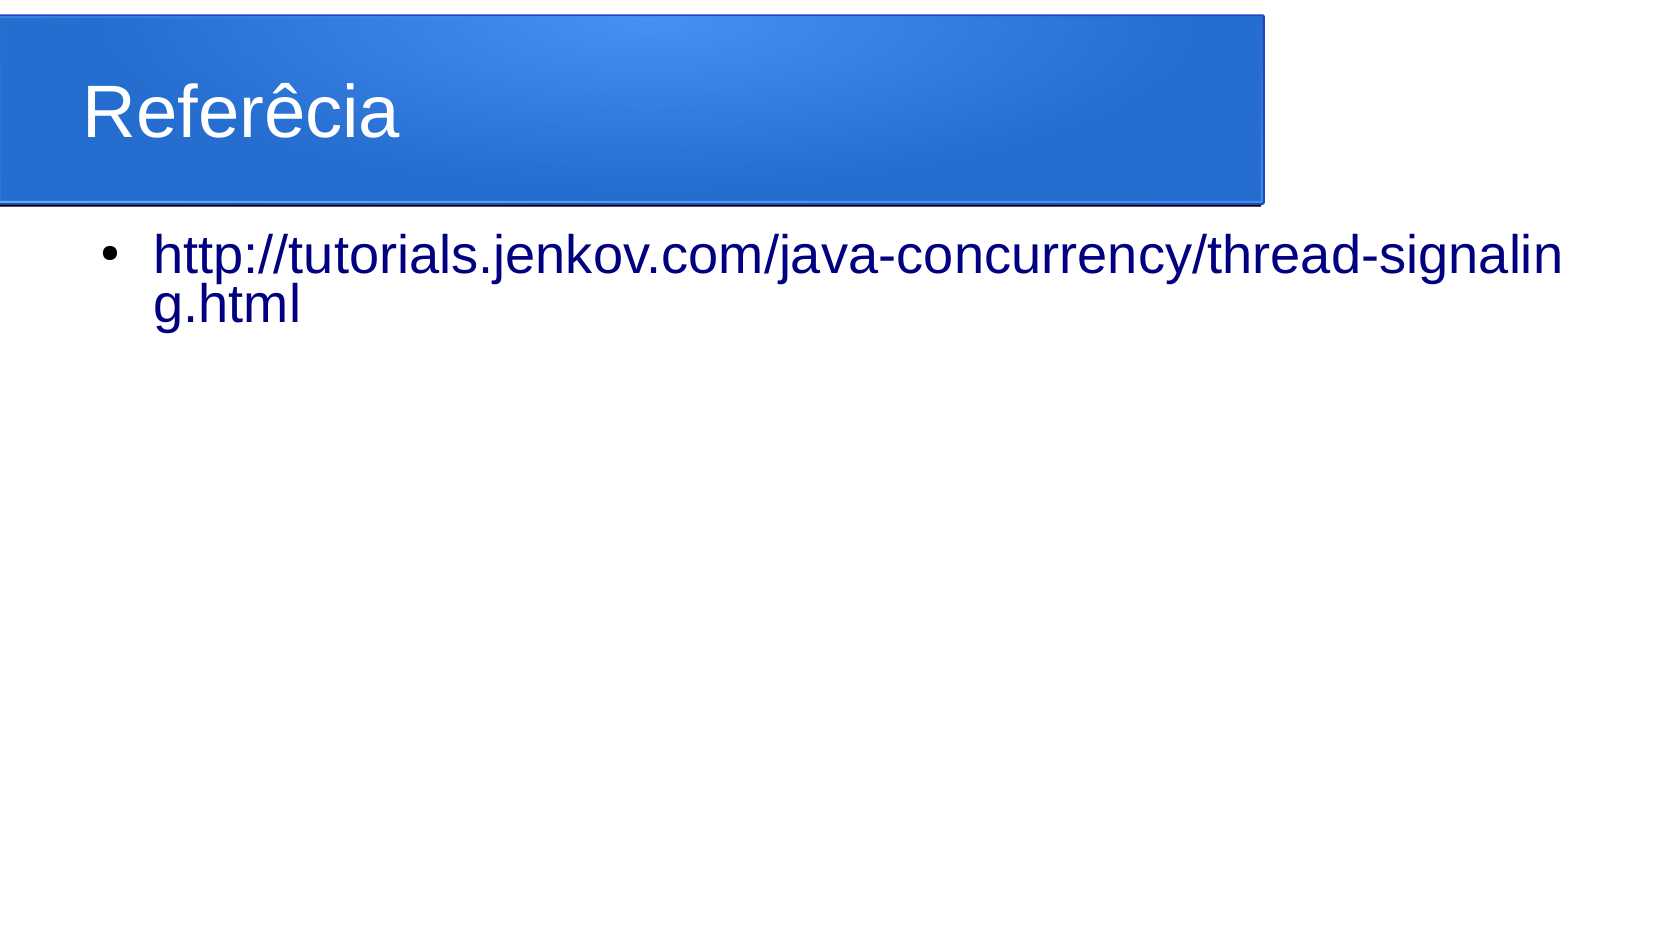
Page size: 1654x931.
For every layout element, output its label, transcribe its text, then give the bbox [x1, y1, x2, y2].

list http://tutorials.jenkov.com/java-concurrency/thread-signaling.html [82, 224, 1571, 764]
title Referêcia [82, 35, 1235, 189]
